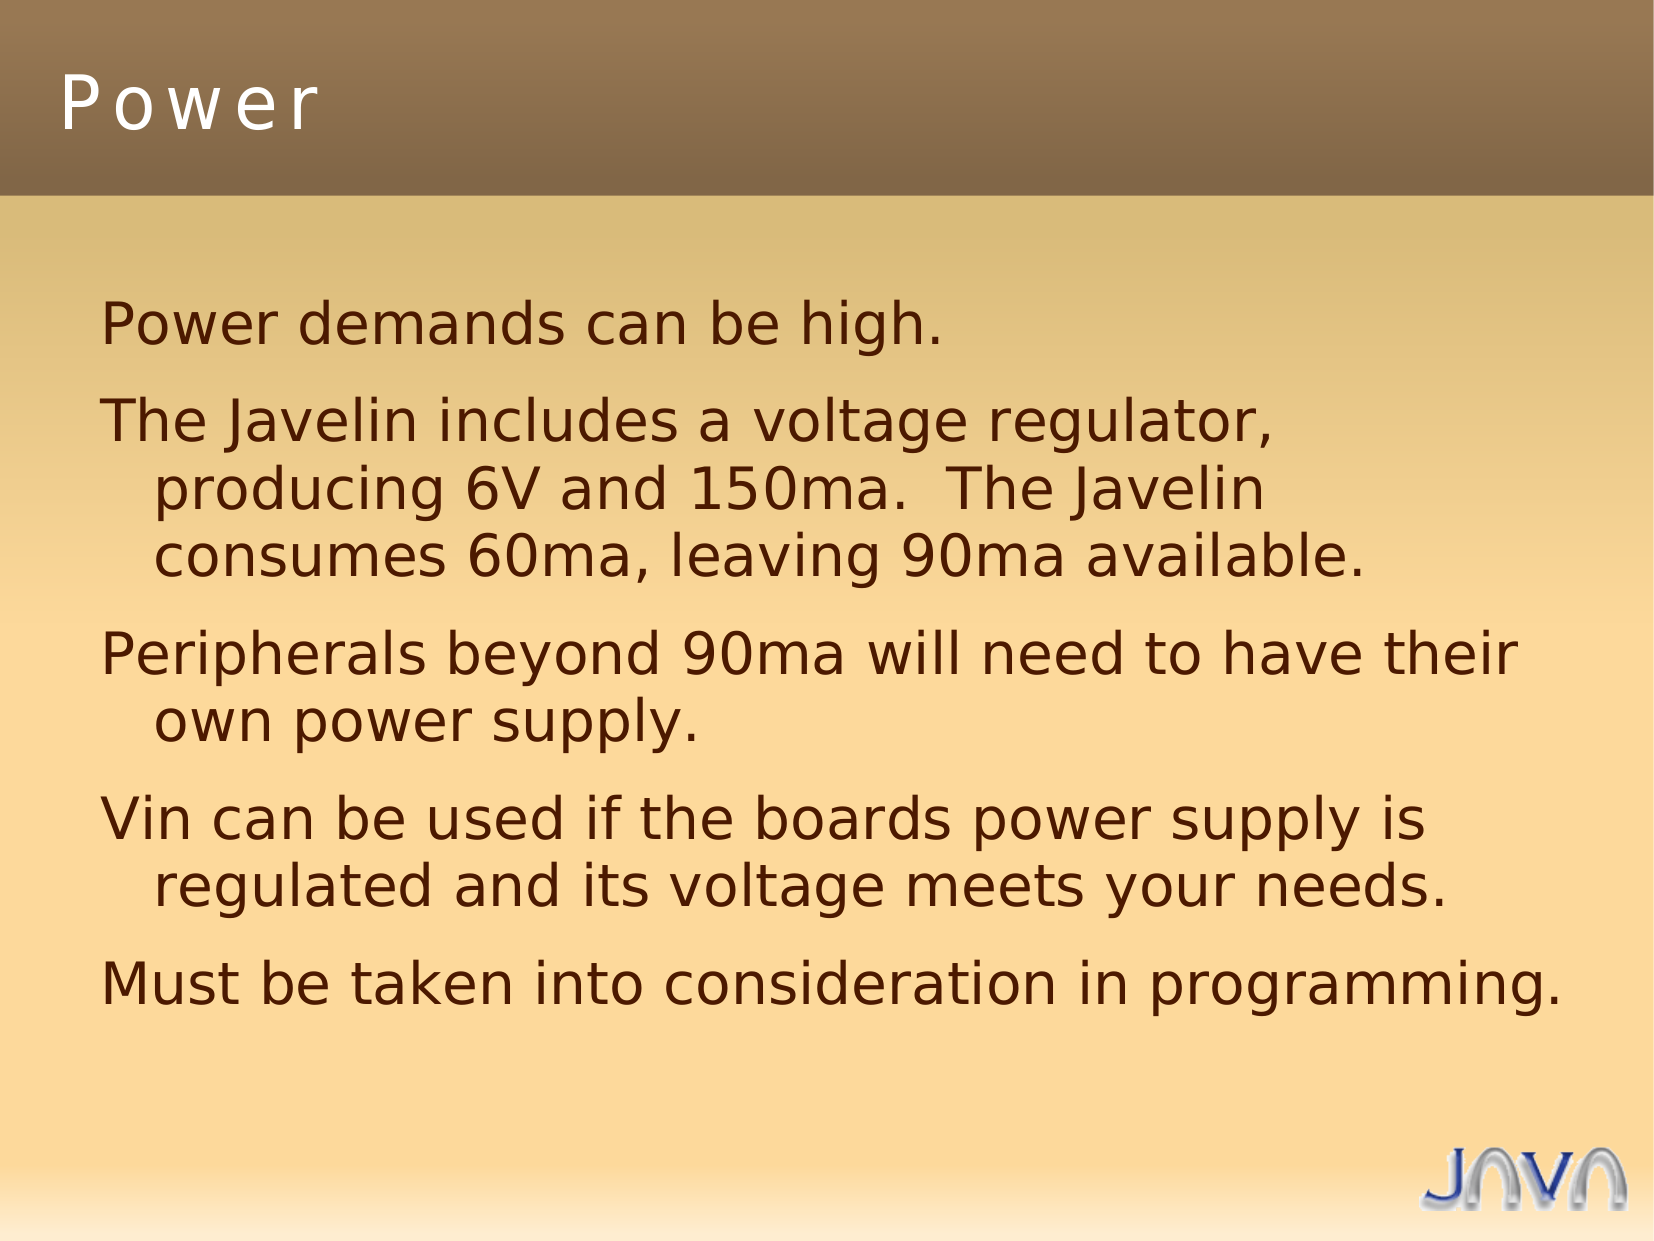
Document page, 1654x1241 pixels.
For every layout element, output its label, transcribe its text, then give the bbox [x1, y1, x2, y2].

title Power [59, 29, 1595, 178]
picture [0, 0, 1654, 1241]
list Power demands can be high. The Javelin includes a voltage regulator, producing 6V and 150ma. The Javelin consumes 60ma, leaving 90ma available. Peripherals beyond 90ma will need to have their own power supply. Vin can be used if the boards power supply is regulated and its voltage meets your needs. Must be taken into consideration in programming. [82, 290, 1571, 1094]
